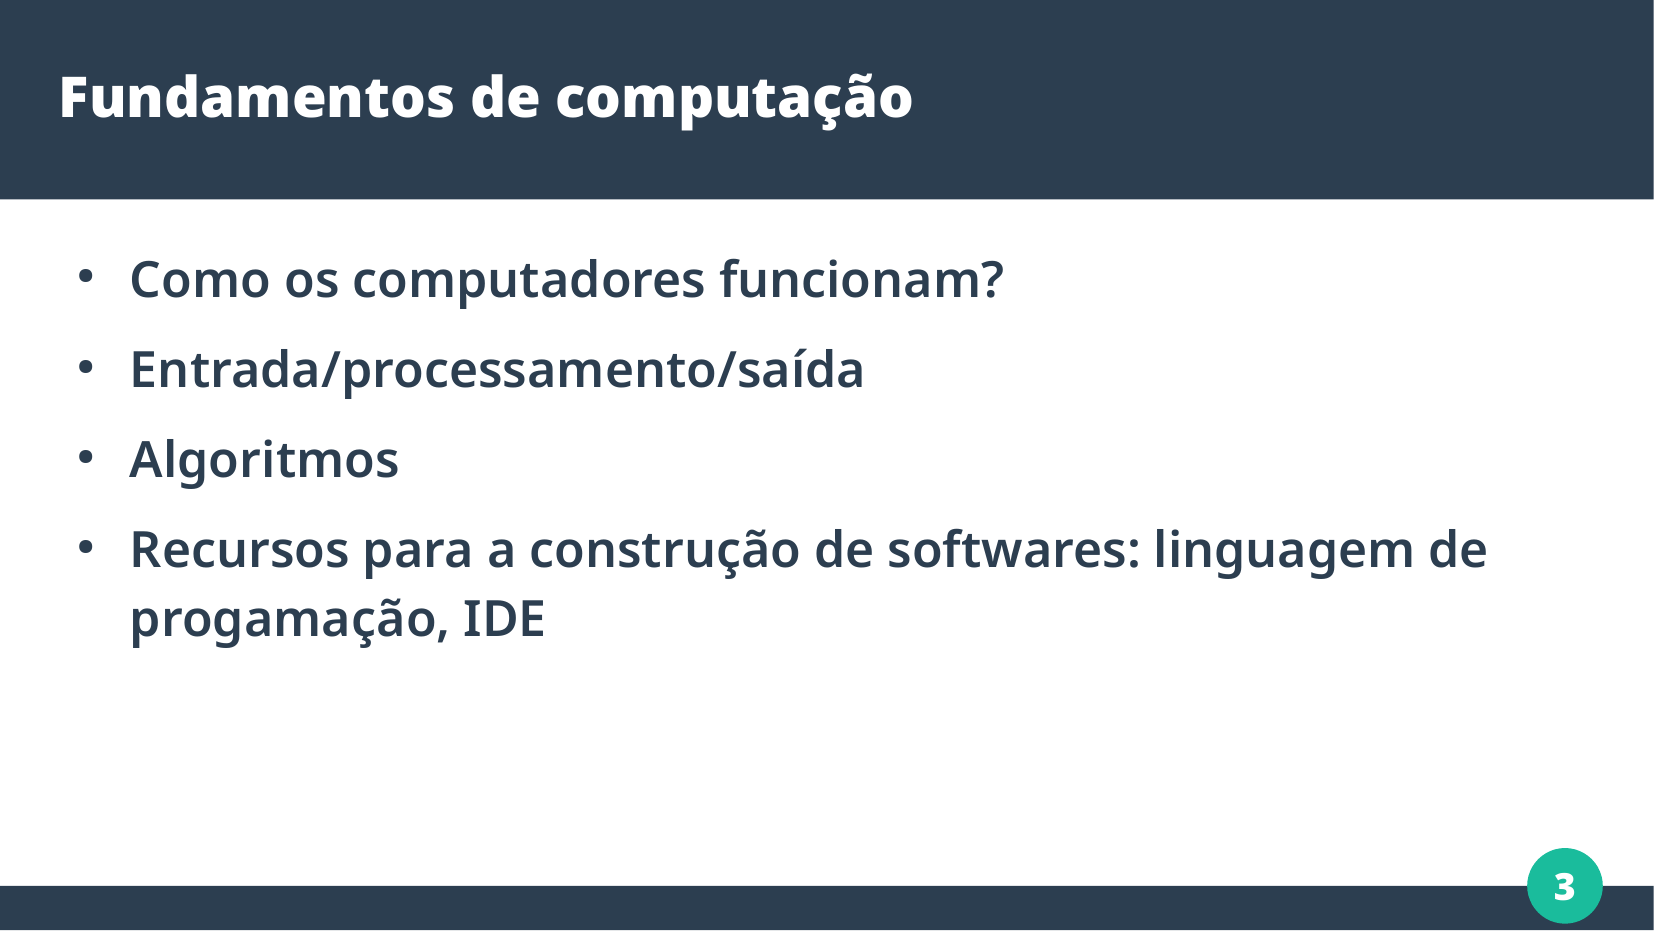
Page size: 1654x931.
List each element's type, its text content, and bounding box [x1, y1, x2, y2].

list Como os computadores funcionam? Entrada/processamento/saída Algoritmos Recursos para a construção de softwares: linguagem de progamação, IDE [59, 243, 1595, 864]
title Fundamentos de computação [59, 37, 1595, 156]
